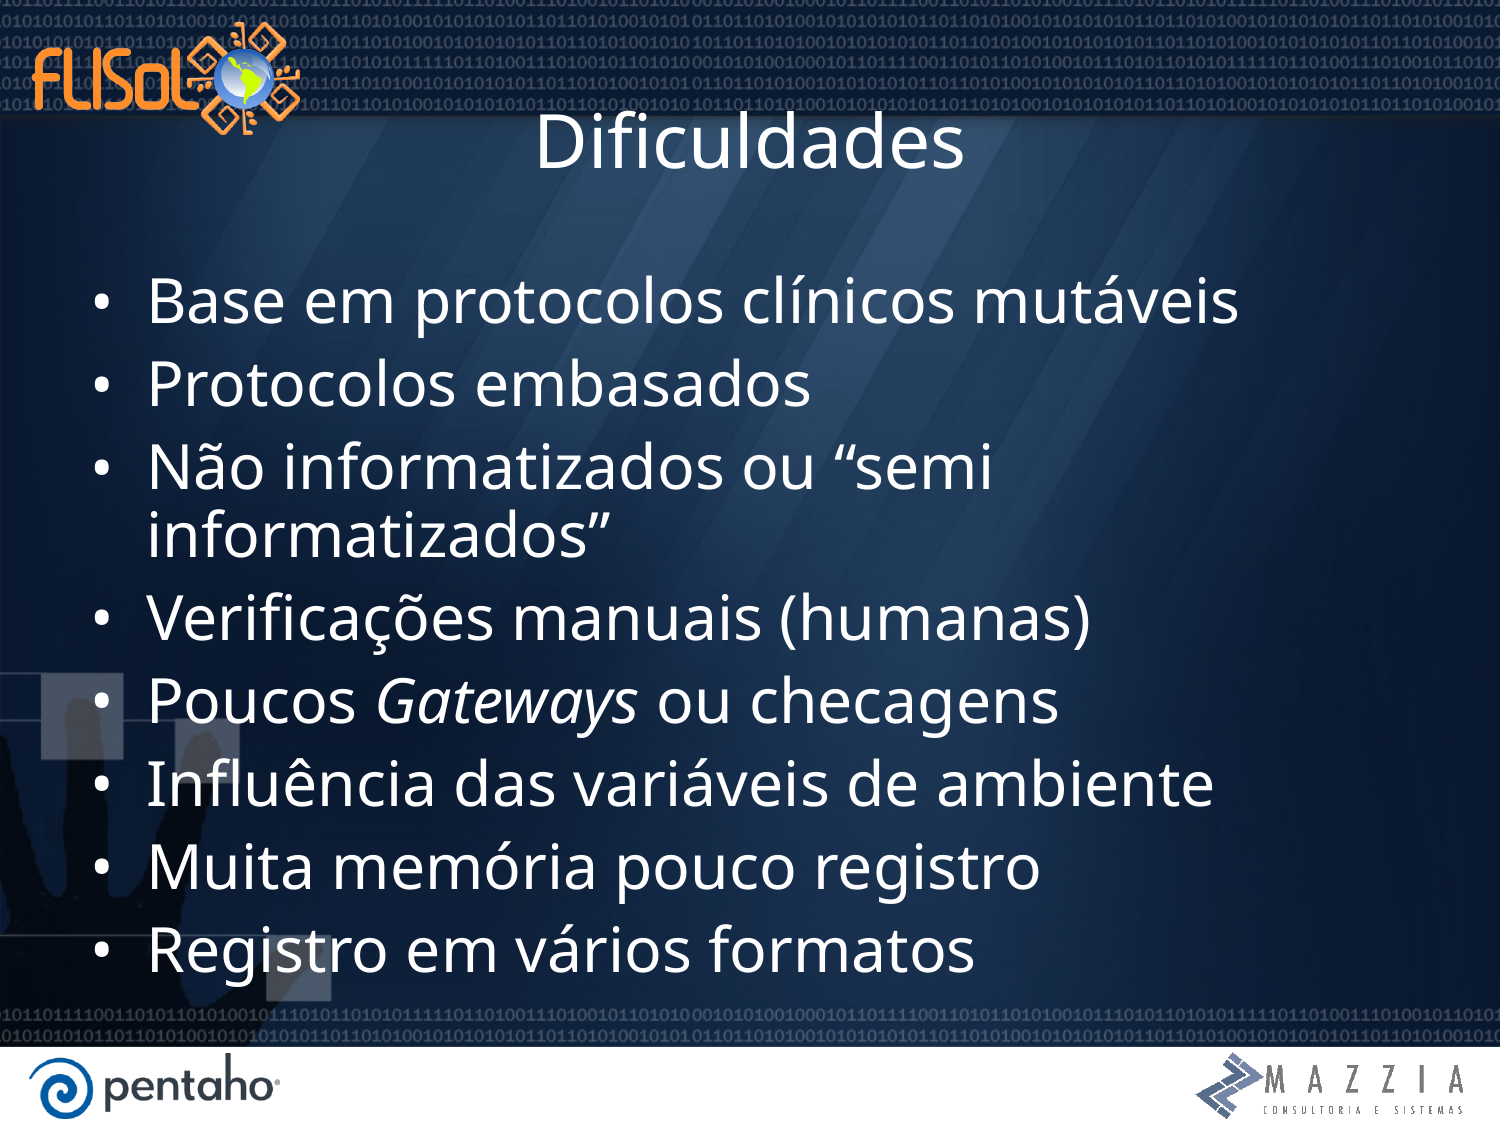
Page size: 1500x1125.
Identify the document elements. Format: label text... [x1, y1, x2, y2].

title Dificuldades [75, 45, 1426, 233]
list Base em protocolos clínicos mutáveis Protocolos embasados Não informatizados ou “semi informatizados” Verificações manuais (humanas) Poucos Gateways ou checagens Influência das variáveis de ambiente Muita memória pouco registro Registro em vários formatos [75, 262, 1426, 1005]
picture [29, 1053, 280, 1119]
picture [1195, 1052, 1463, 1119]
picture [0, 0, 1500, 1046]
